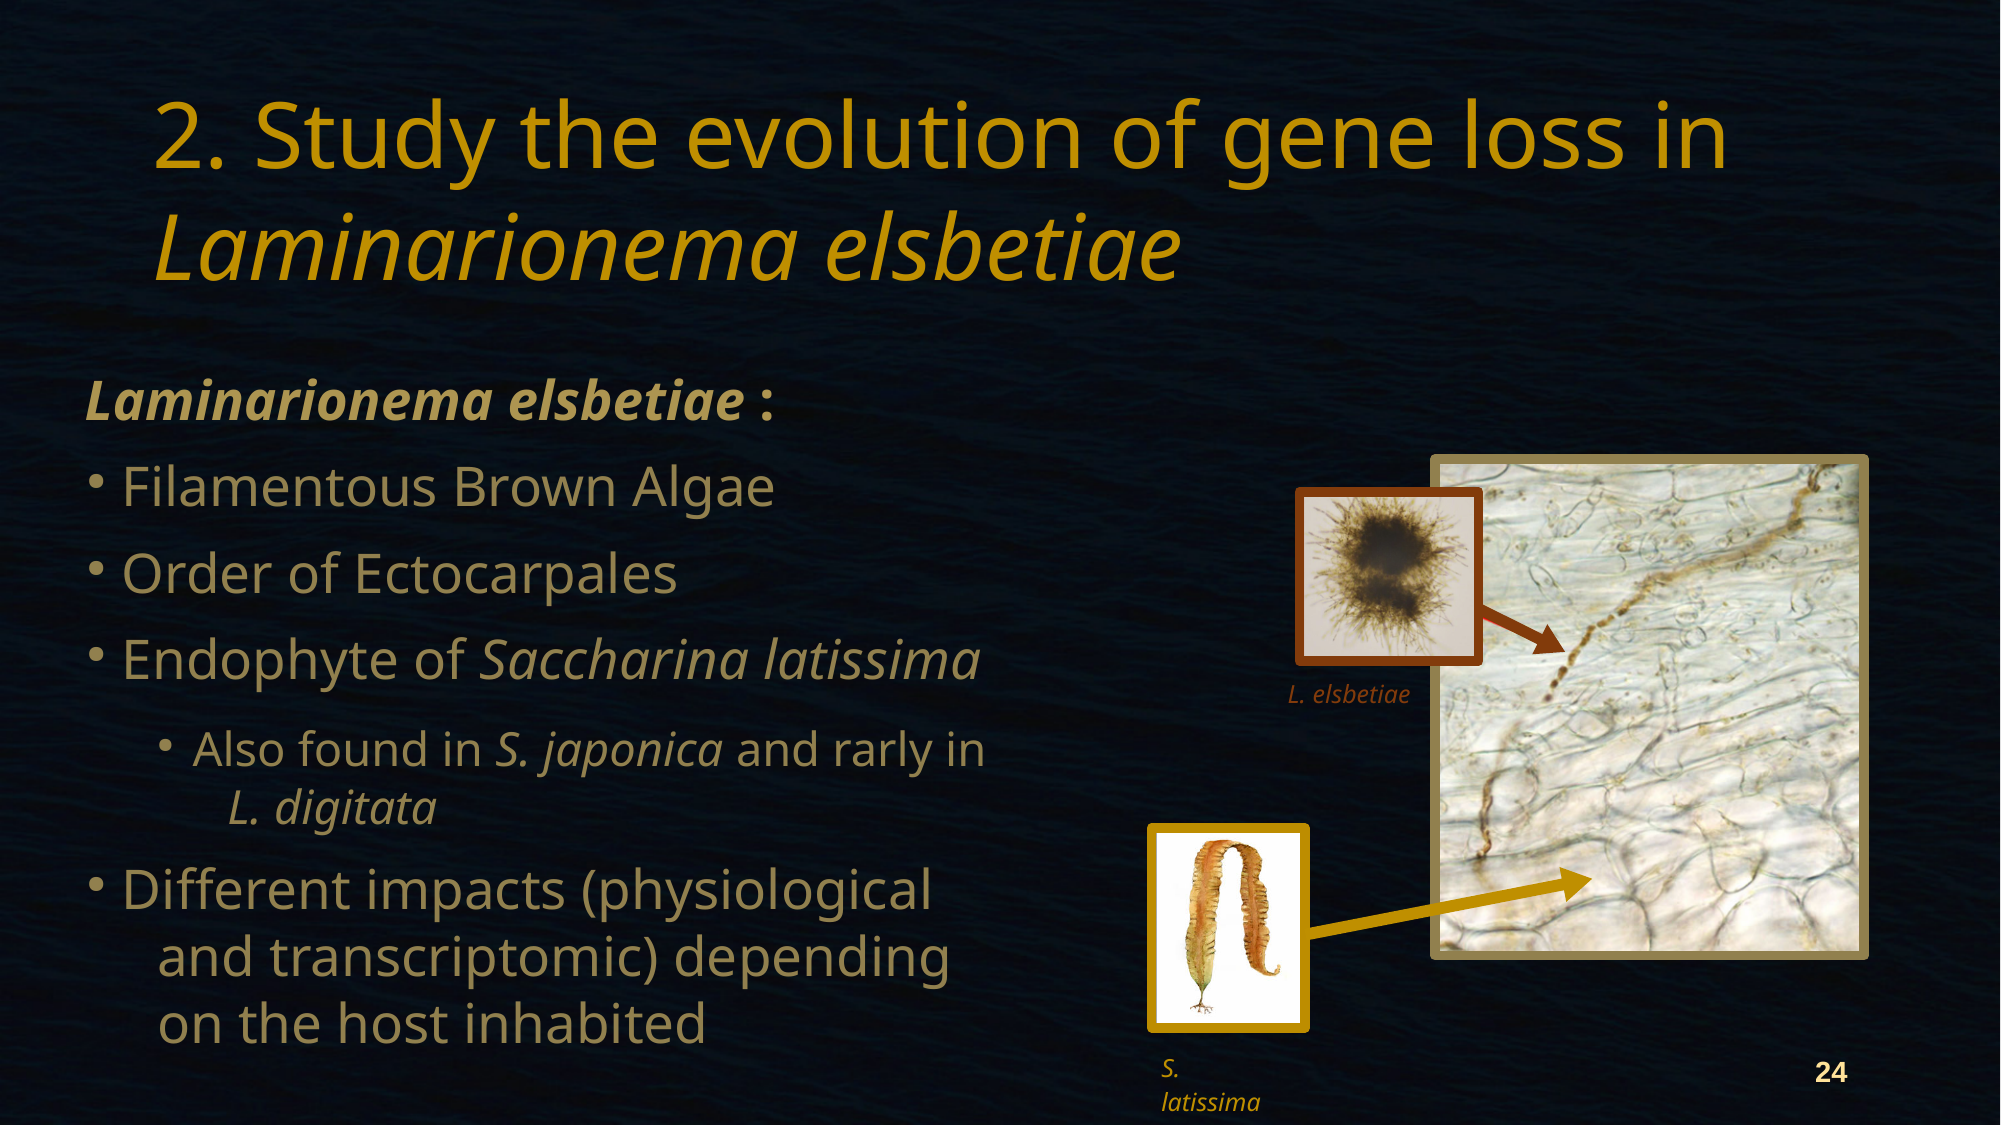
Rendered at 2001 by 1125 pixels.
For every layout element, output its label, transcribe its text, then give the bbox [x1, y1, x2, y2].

text_box S. latissima [1146, 1042, 1301, 1090]
slide_number 2 [1412, 1042, 1863, 1103]
text_box [1304, 866, 1593, 941]
text_box [1478, 604, 1566, 655]
list Laminarionema elsbetiae : Filamentous Brown Algae Order of Ectocarpales Endophyte of Saccharina latissima Also found in S. japonica and rarly in L. digitata Different impacts (physiological and transcriptomic) depending on the host inhabited [69, 358, 1040, 1073]
picture [0, 0, 2001, 1125]
text_box L. elsbetiae [1272, 669, 1428, 716]
title 2. Study the evolution of gene loss in Laminarionema elsbetiae [137, 82, 1863, 300]
